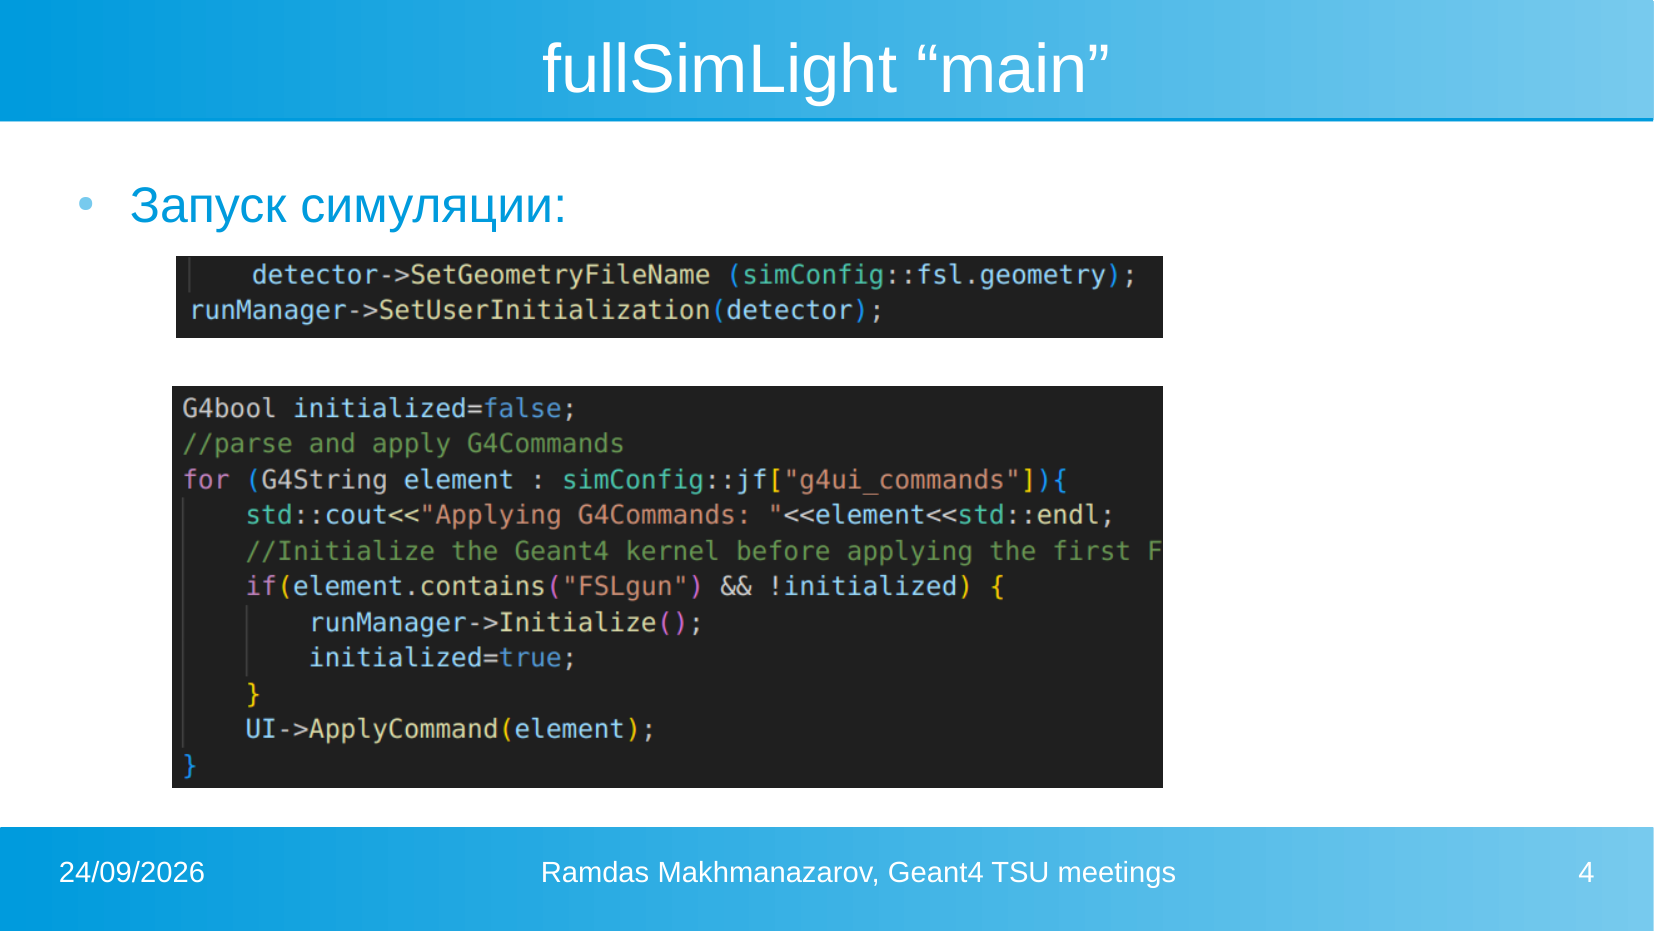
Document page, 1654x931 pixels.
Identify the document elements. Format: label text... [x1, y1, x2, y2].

picture [176, 256, 1163, 338]
title fullSimLight “main” [59, 29, 1595, 108]
list Запуск симуляции: [59, 177, 1595, 768]
picture [172, 386, 1163, 788]
